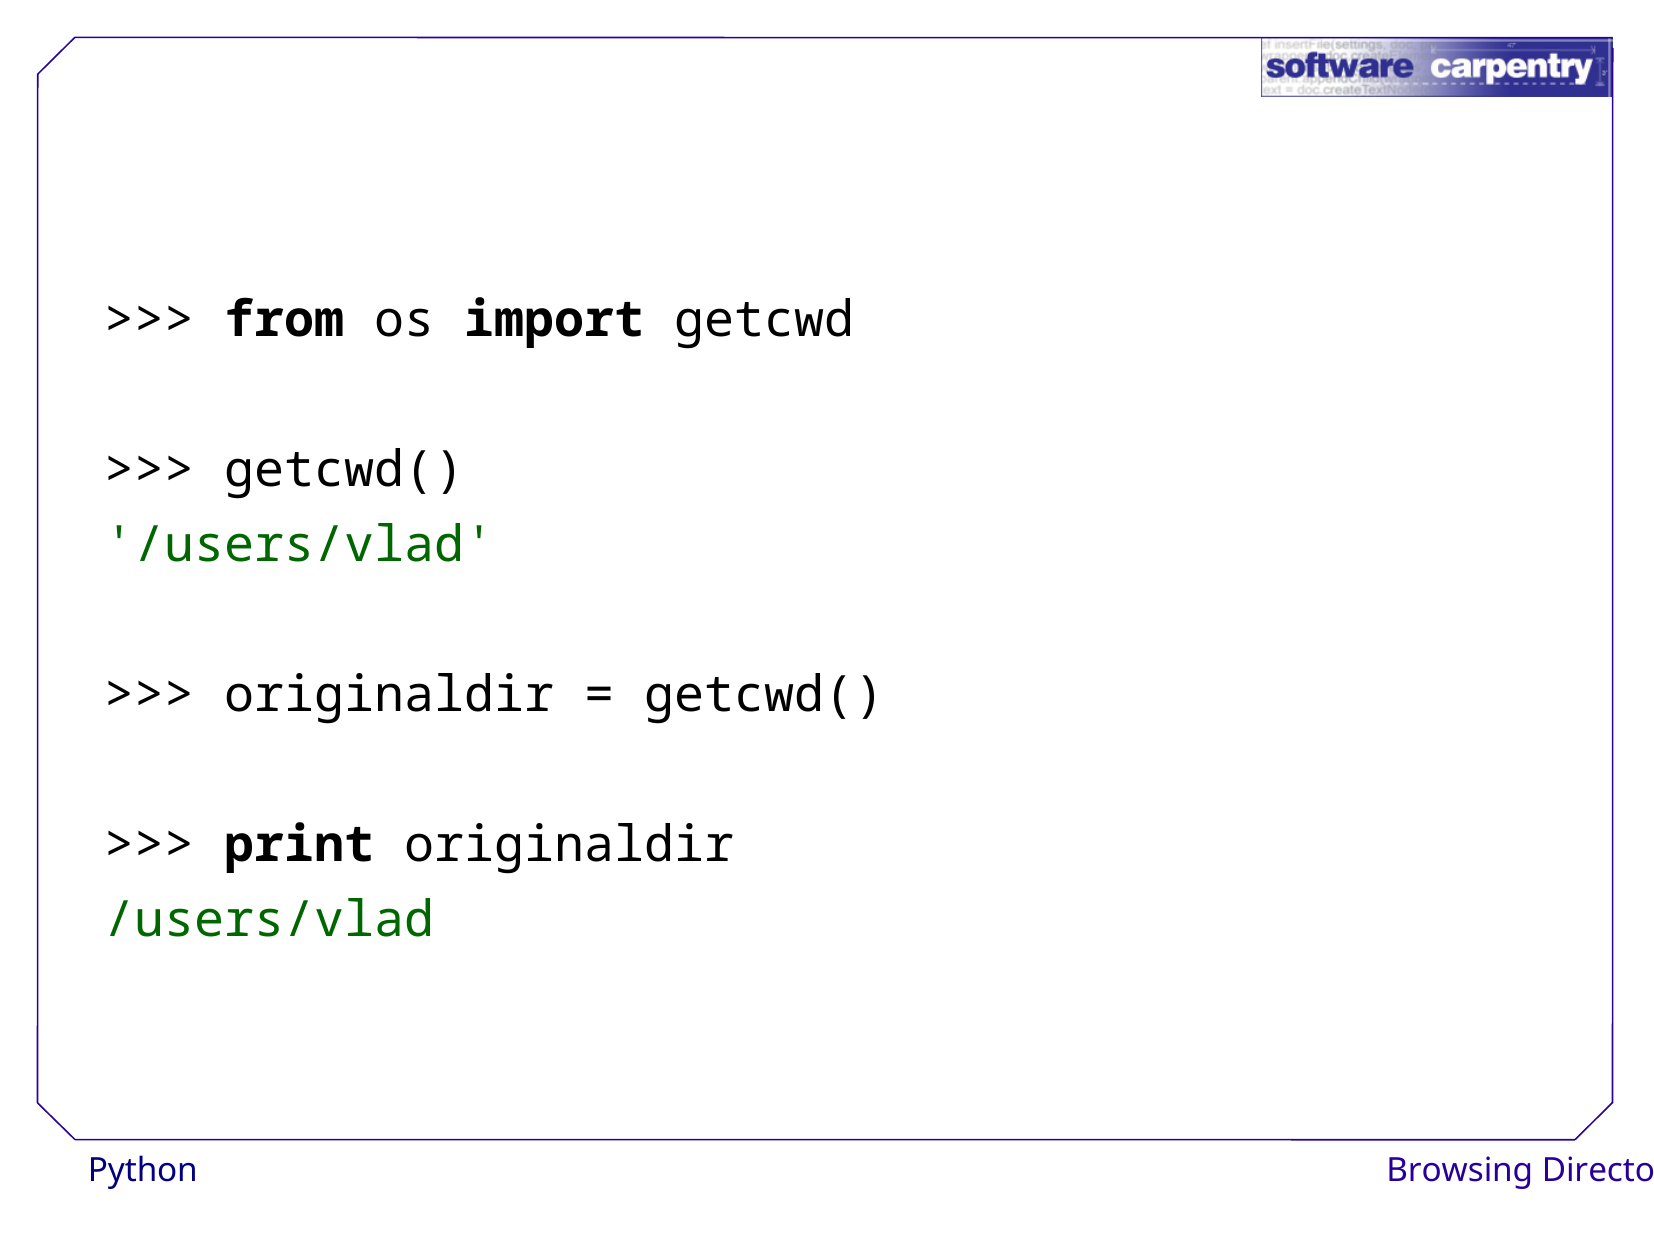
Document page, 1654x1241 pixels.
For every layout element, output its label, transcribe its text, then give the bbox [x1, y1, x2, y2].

picture [1261, 39, 1613, 97]
text_box >>> from os import getcwd >>> getcwd() '/users/vlad' >>> originaldir = getcwd() >>> print originaldir /users/vlad [89, 128, 1512, 1037]
